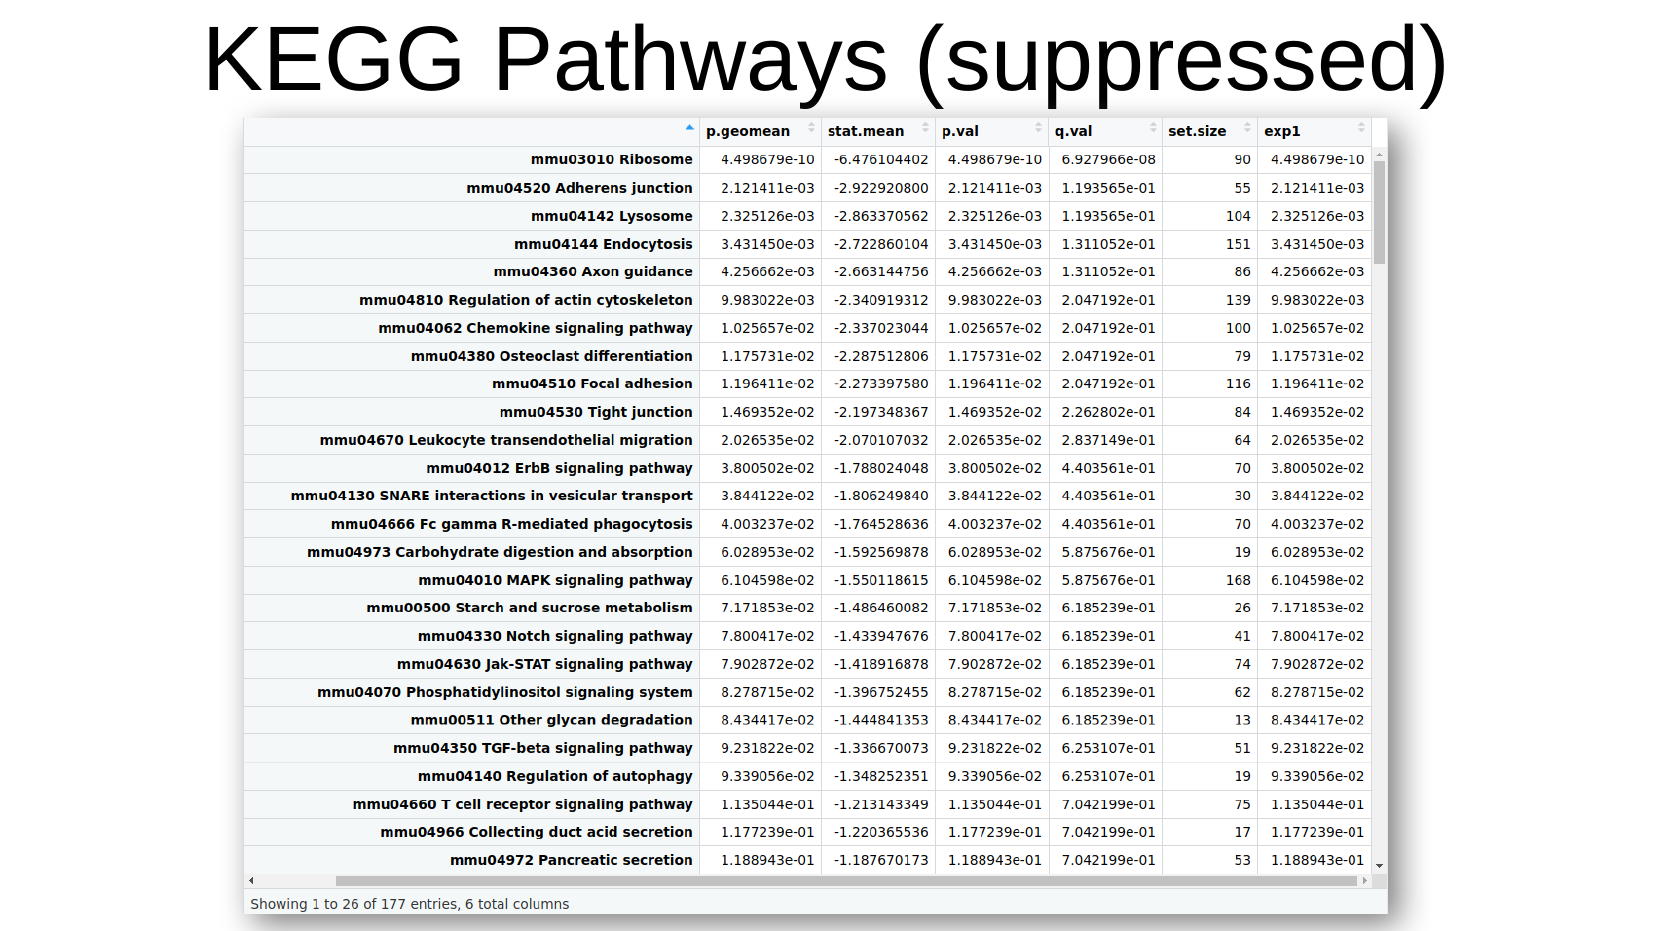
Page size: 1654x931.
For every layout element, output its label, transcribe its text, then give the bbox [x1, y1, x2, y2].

picture [243, 118, 1388, 914]
title KEGG Pathways (suppressed) [82, 0, 1571, 119]
